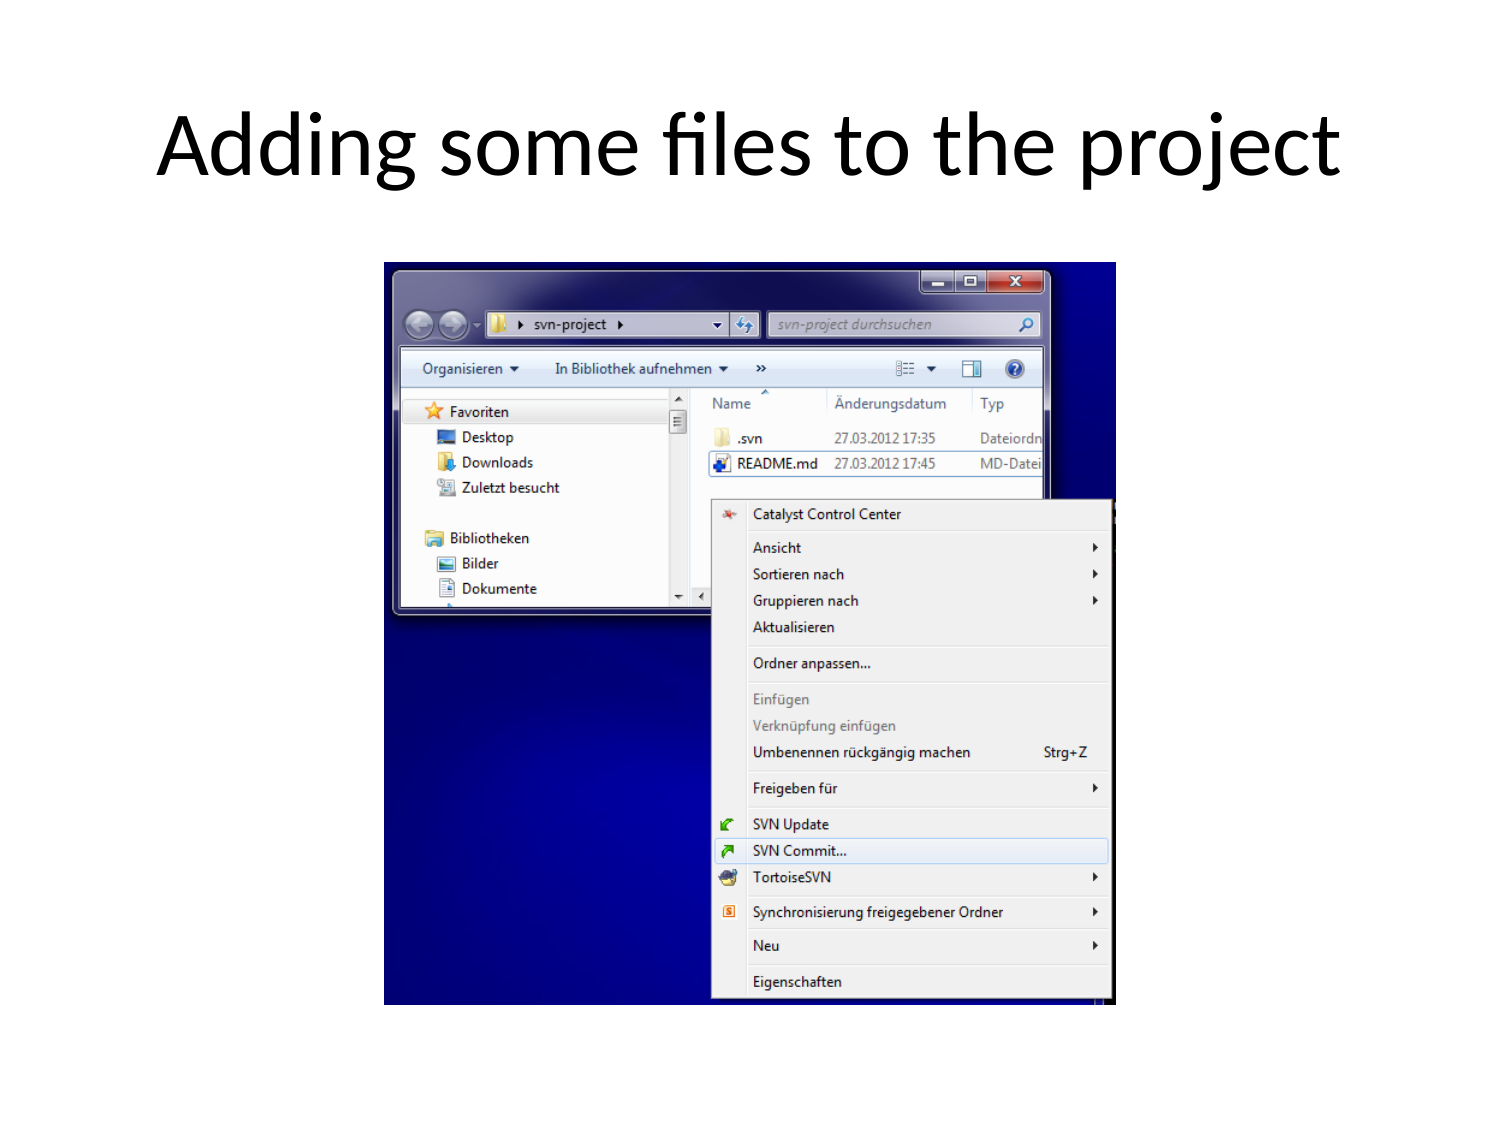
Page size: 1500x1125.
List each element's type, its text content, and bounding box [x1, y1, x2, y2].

picture [384, 262, 1116, 1005]
title Adding some files to the project [75, 45, 1426, 233]
